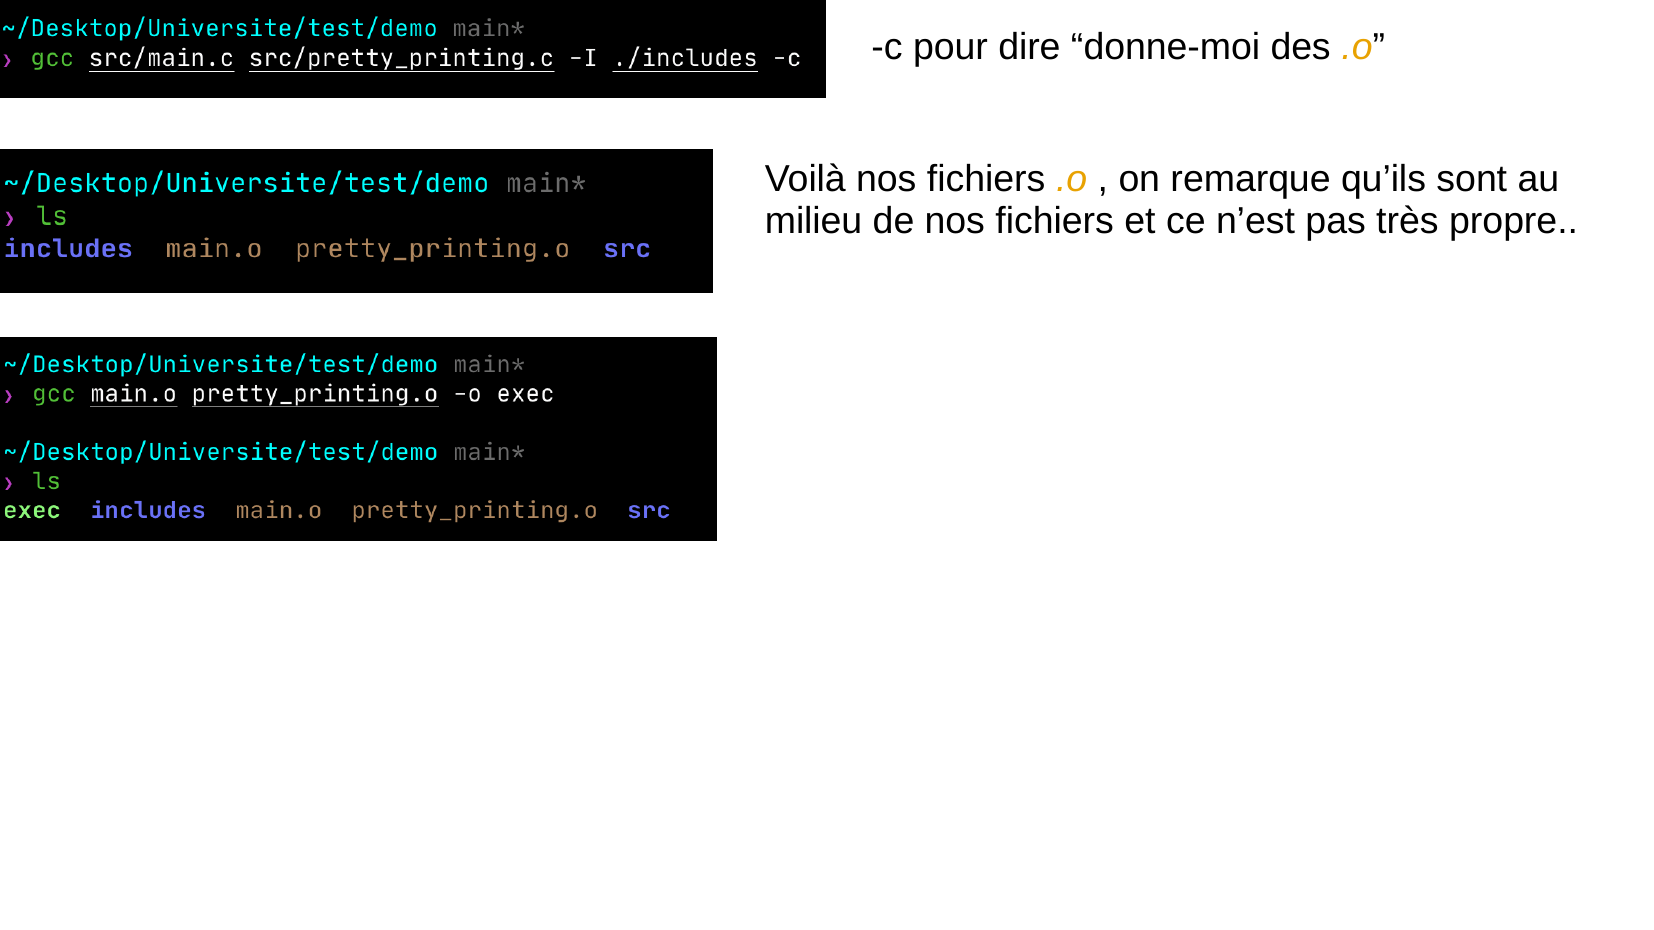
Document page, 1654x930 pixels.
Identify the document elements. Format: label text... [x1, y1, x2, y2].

picture [0, 0, 826, 98]
picture [0, 337, 717, 541]
text_box -c pour dire “donne-moi des .o” [856, 17, 1607, 131]
picture [0, 149, 713, 293]
text_box Voilà nos fichiers .o , on remarque qu’ils sont au milieu de nos fichiers et ce n’est pas très propre.. [750, 150, 1613, 301]
